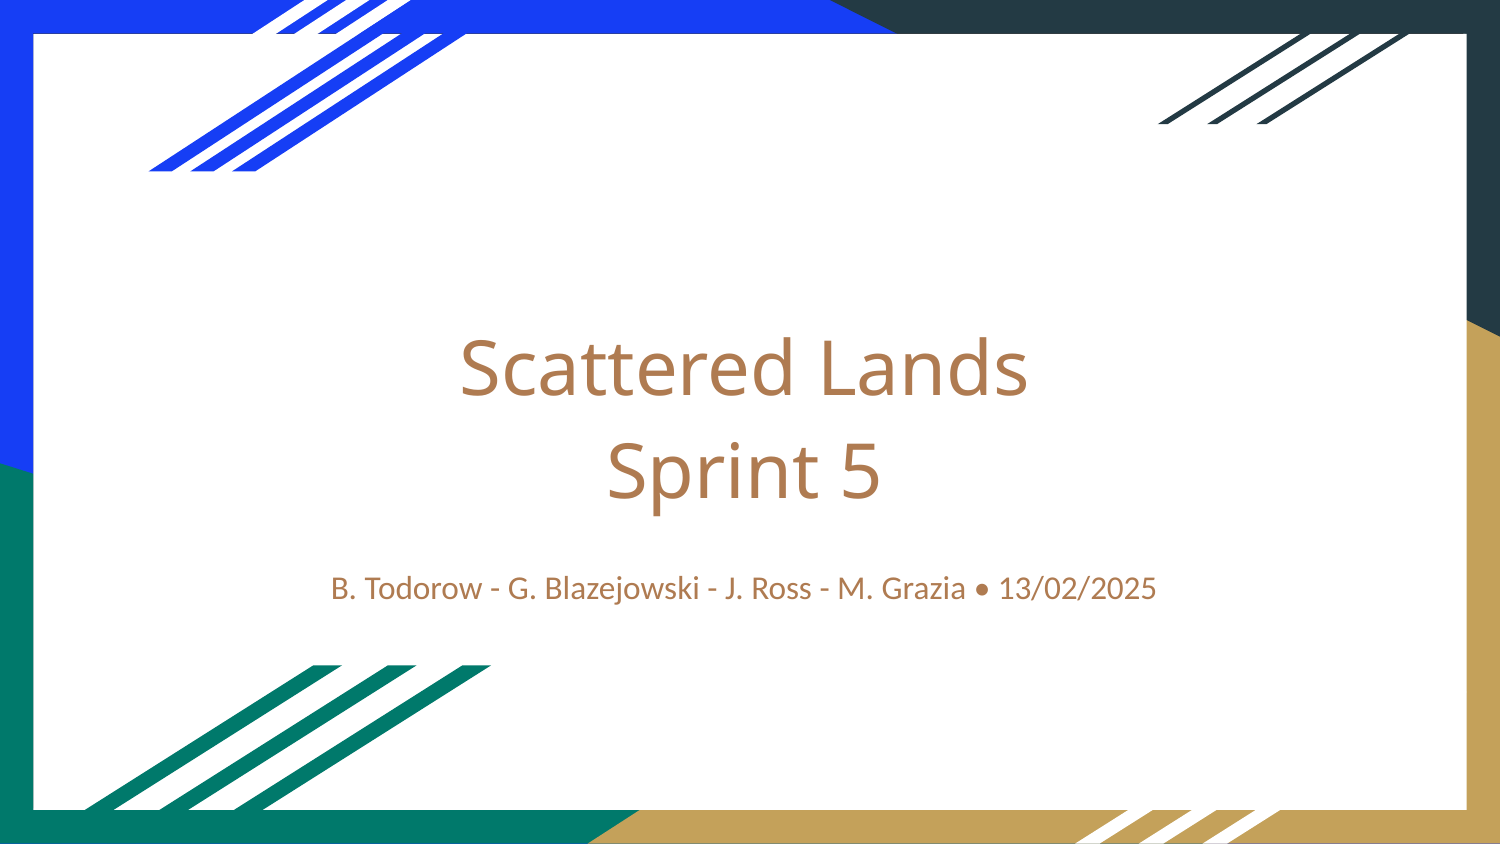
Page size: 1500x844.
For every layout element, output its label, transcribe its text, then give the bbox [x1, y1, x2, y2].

title Scattered Lands Sprint 5 [304, 298, 1185, 537]
subtitle B. Todorow - G. Blazejowski - J. Ross - M. Grazia • 13/02/2025 [304, 559, 1185, 646]
